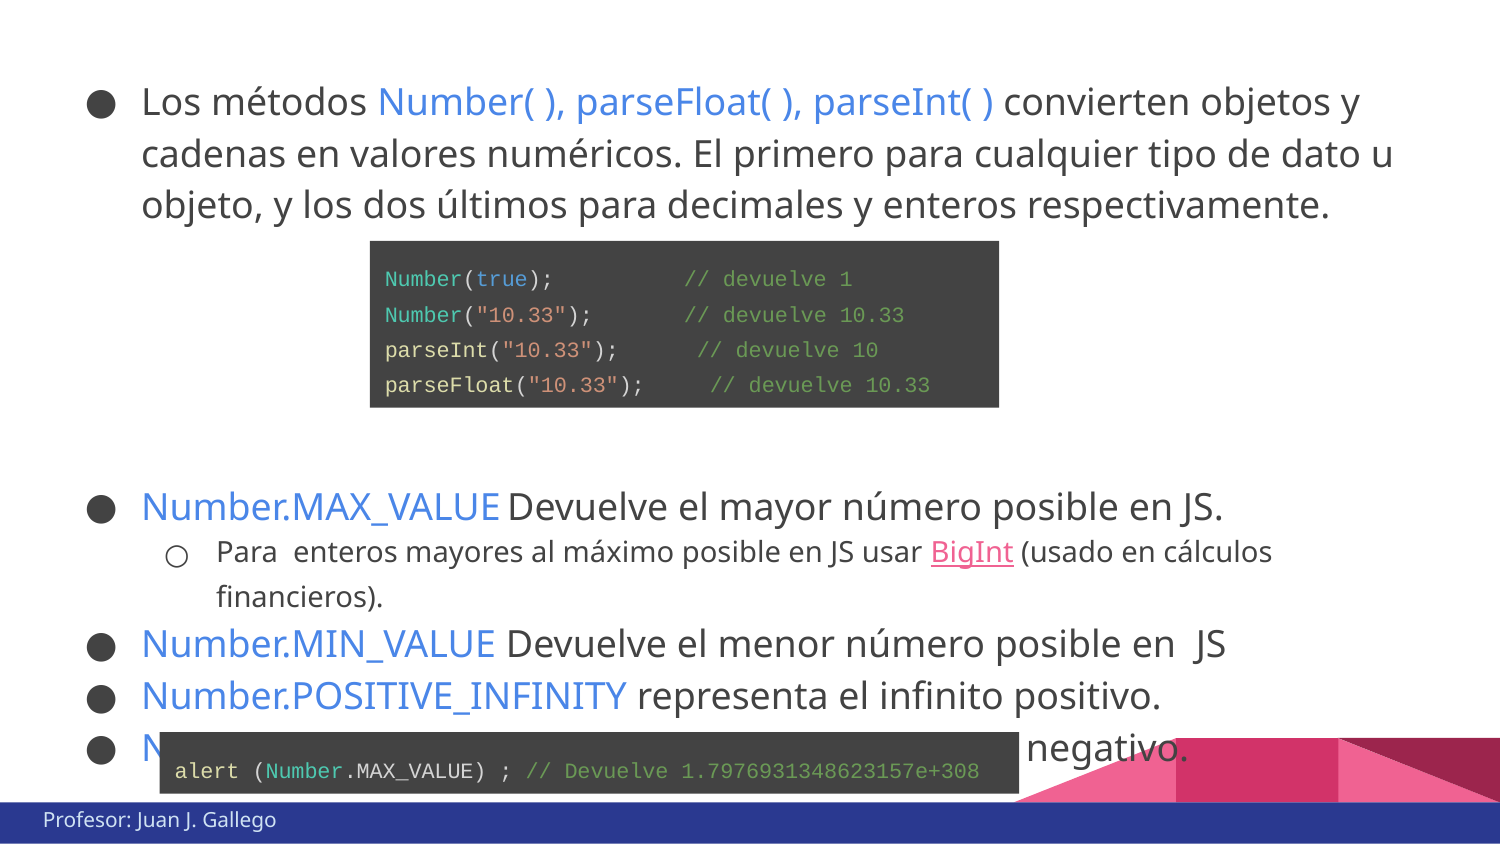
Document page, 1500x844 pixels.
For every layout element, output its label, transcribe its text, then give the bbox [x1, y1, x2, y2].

text_box Number(true); // devuelve 1 Number("10.33"); // devuelve 10.33 parseInt("10.33"); // devuelve 10 parseFloat("10.33"); // devuelve 10.33 [369, 240, 1000, 408]
text_box alert (Number.MAX_VALUE) ; // Devuelve 1.7976931348623157e+308 [159, 732, 1020, 794]
list Los métodos Number( ), parseFloat( ), parseInt( ) convierten objetos y cadenas en valores numéricos. El primero para cualquier tipo de dato u objeto, y los dos últimos para decimales y enteros respectivamente. Number.MAX_VALUE Devuelve el mayor número posible en JS. Para enteros mayores al máximo posible en JS usar BigInt (usado en cálculos financieros). Number.MIN_VALUE Devuelve el menor número posible en JS Number.POSITIVE_INFINITY representa el infinito positivo. Number.NEGATIVE_INFINITY representa el infinito negativo. [51, 56, 1449, 750]
